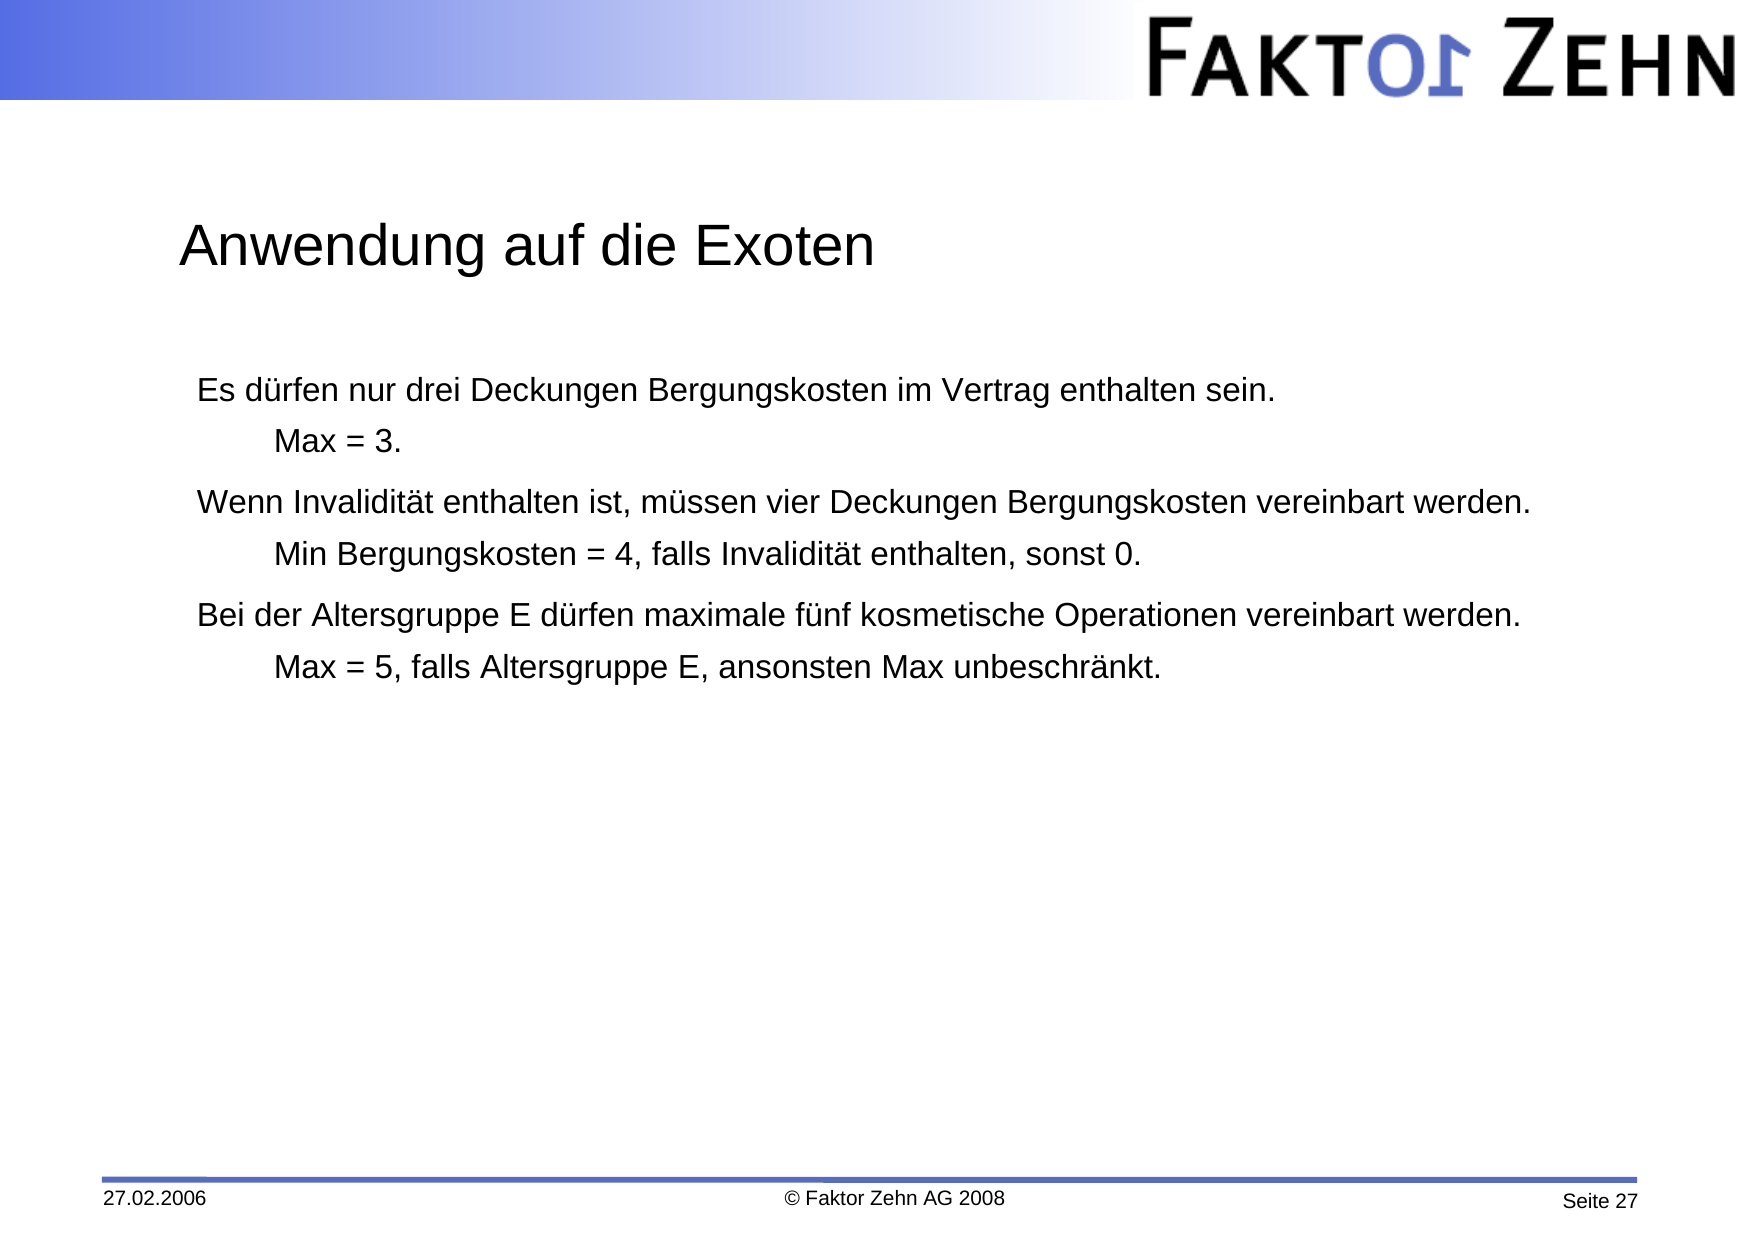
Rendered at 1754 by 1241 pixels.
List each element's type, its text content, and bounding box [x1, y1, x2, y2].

picture [1133, 2, 1749, 105]
list Es dürfen nur drei Deckungen Bergungskosten im Vertrag enthalten sein. Max = 3. Wenn Invalidität enthalten ist, müssen vier Deckungen Bergungskosten vereinbart werden. Min Bergungskosten = 4, falls Invalidität enthalten, sonst 0. Bei der Altersgruppe E dürfen maximale fünf kosmetische Operationen vereinbart werden. Max = 5, falls Altersgruppe E, ansonsten Max unbeschränkt. [179, 371, 1576, 1078]
title Anwendung auf die Exoten [179, 142, 1576, 349]
